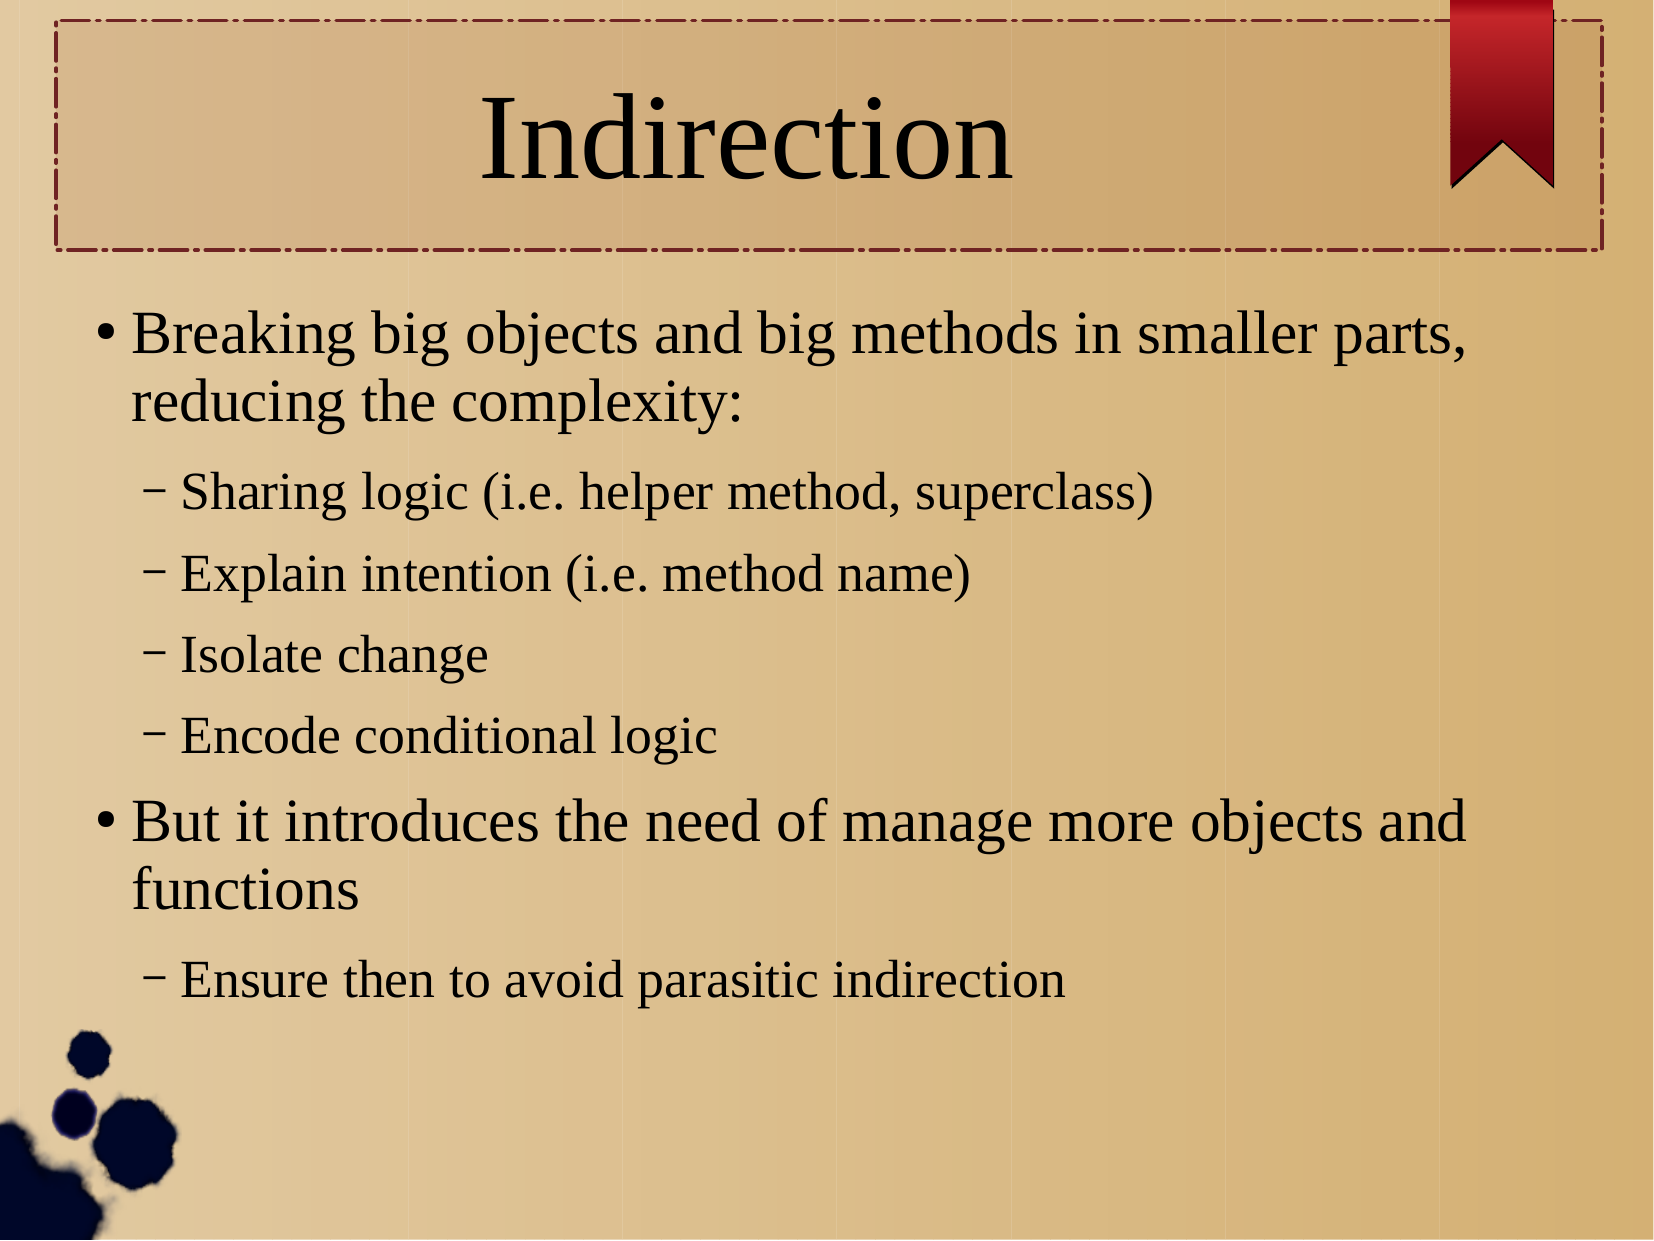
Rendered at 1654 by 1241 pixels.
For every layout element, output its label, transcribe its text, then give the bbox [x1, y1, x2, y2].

title Indirection [82, 47, 1412, 229]
list Breaking big objects and big methods in smaller parts, reducing the complexity: Sharing logic (i.e. helper method, superclass) Explain intention (i.e. method name) Isolate change Encode conditional logic But it introduces the need of manage more objects and functions Ensure then to avoid parasitic indirection [82, 299, 1571, 1019]
